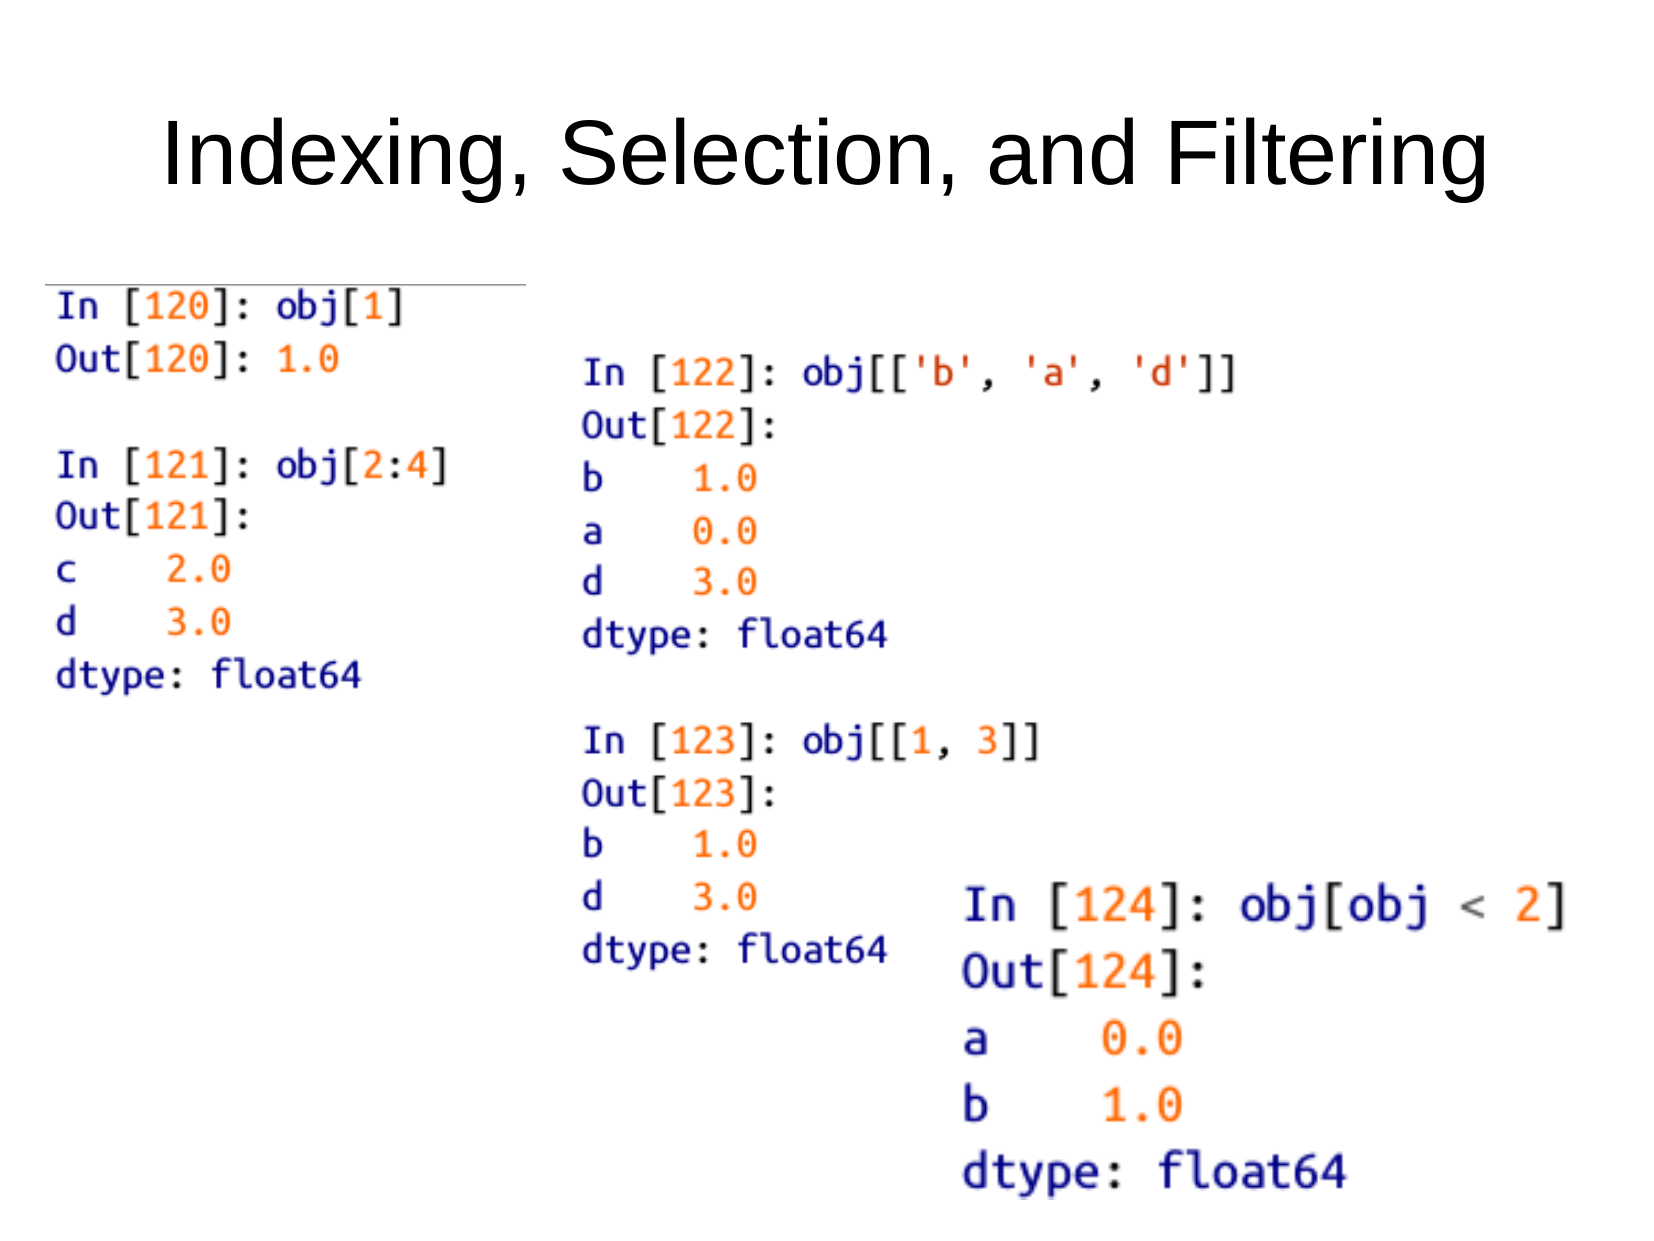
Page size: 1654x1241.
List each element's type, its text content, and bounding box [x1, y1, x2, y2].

title Indexing, Selection, and Filtering [82, 49, 1571, 257]
picture [45, 284, 526, 735]
picture [578, 344, 1618, 1201]
